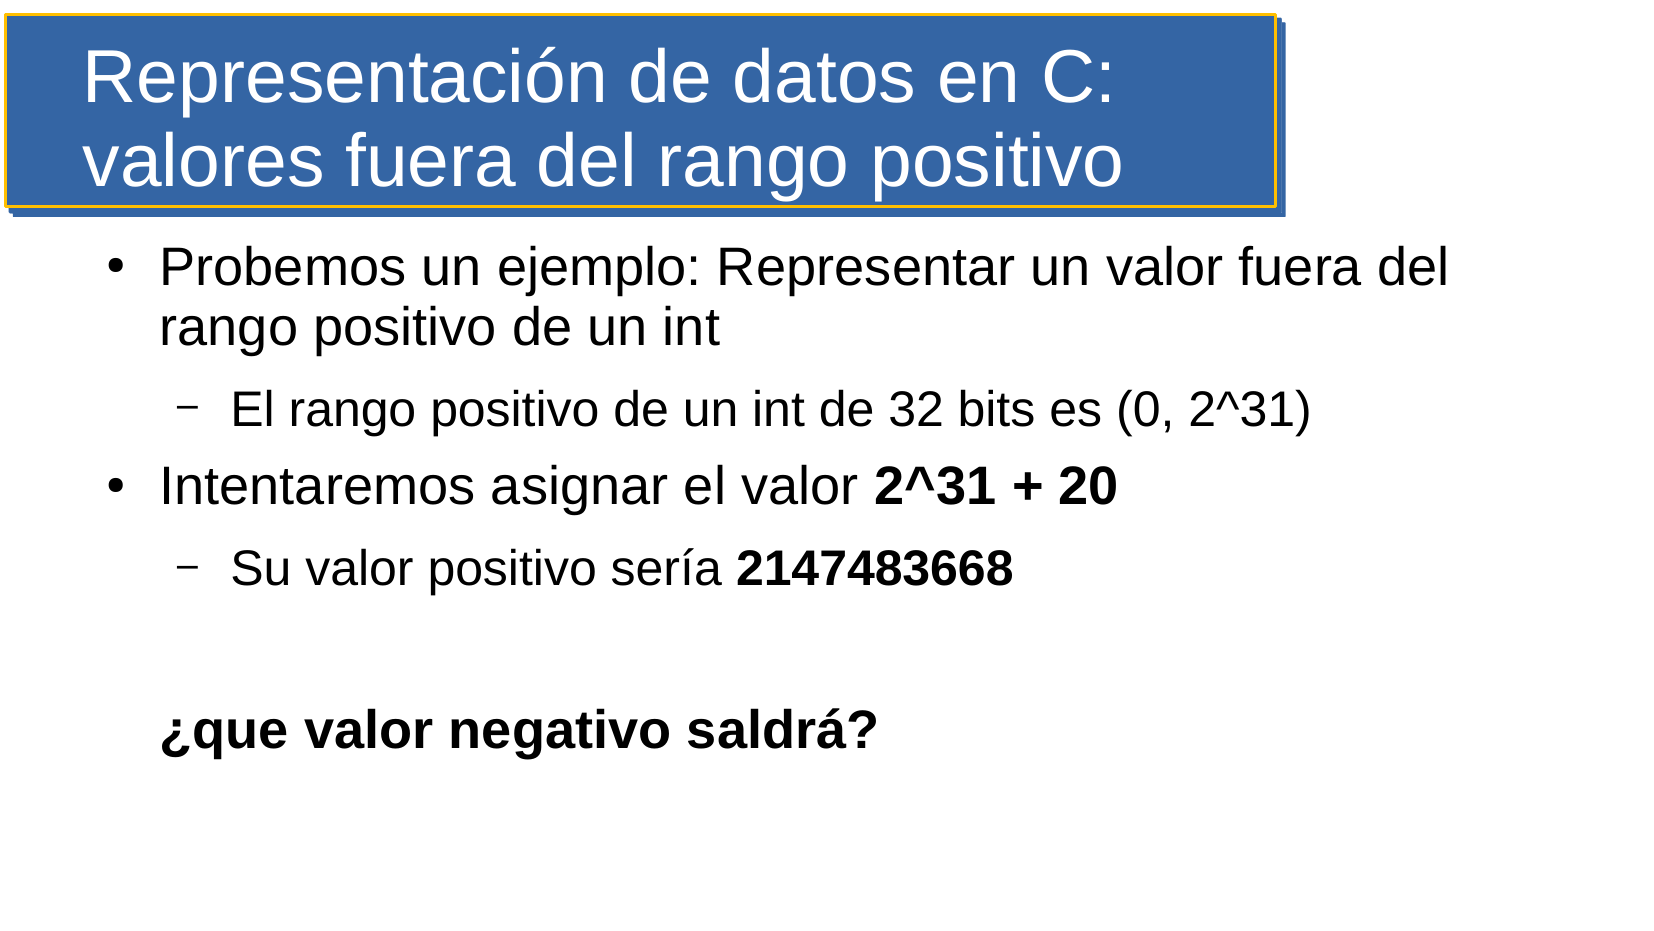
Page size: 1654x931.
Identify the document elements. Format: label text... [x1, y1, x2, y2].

title Representación de datos en C: valores fuera del rango positivo [82, 34, 1235, 203]
list Probemos un ejemplo: Representar un valor fuera del rango positivo de un int El rango positivo de un int de 32 bits es (0, 2^31) Intentaremos asignar el valor 2^31 + 20 Su valor positivo sería 2147483668 ¿que valor negativo saldrá? [88, 236, 1565, 798]
